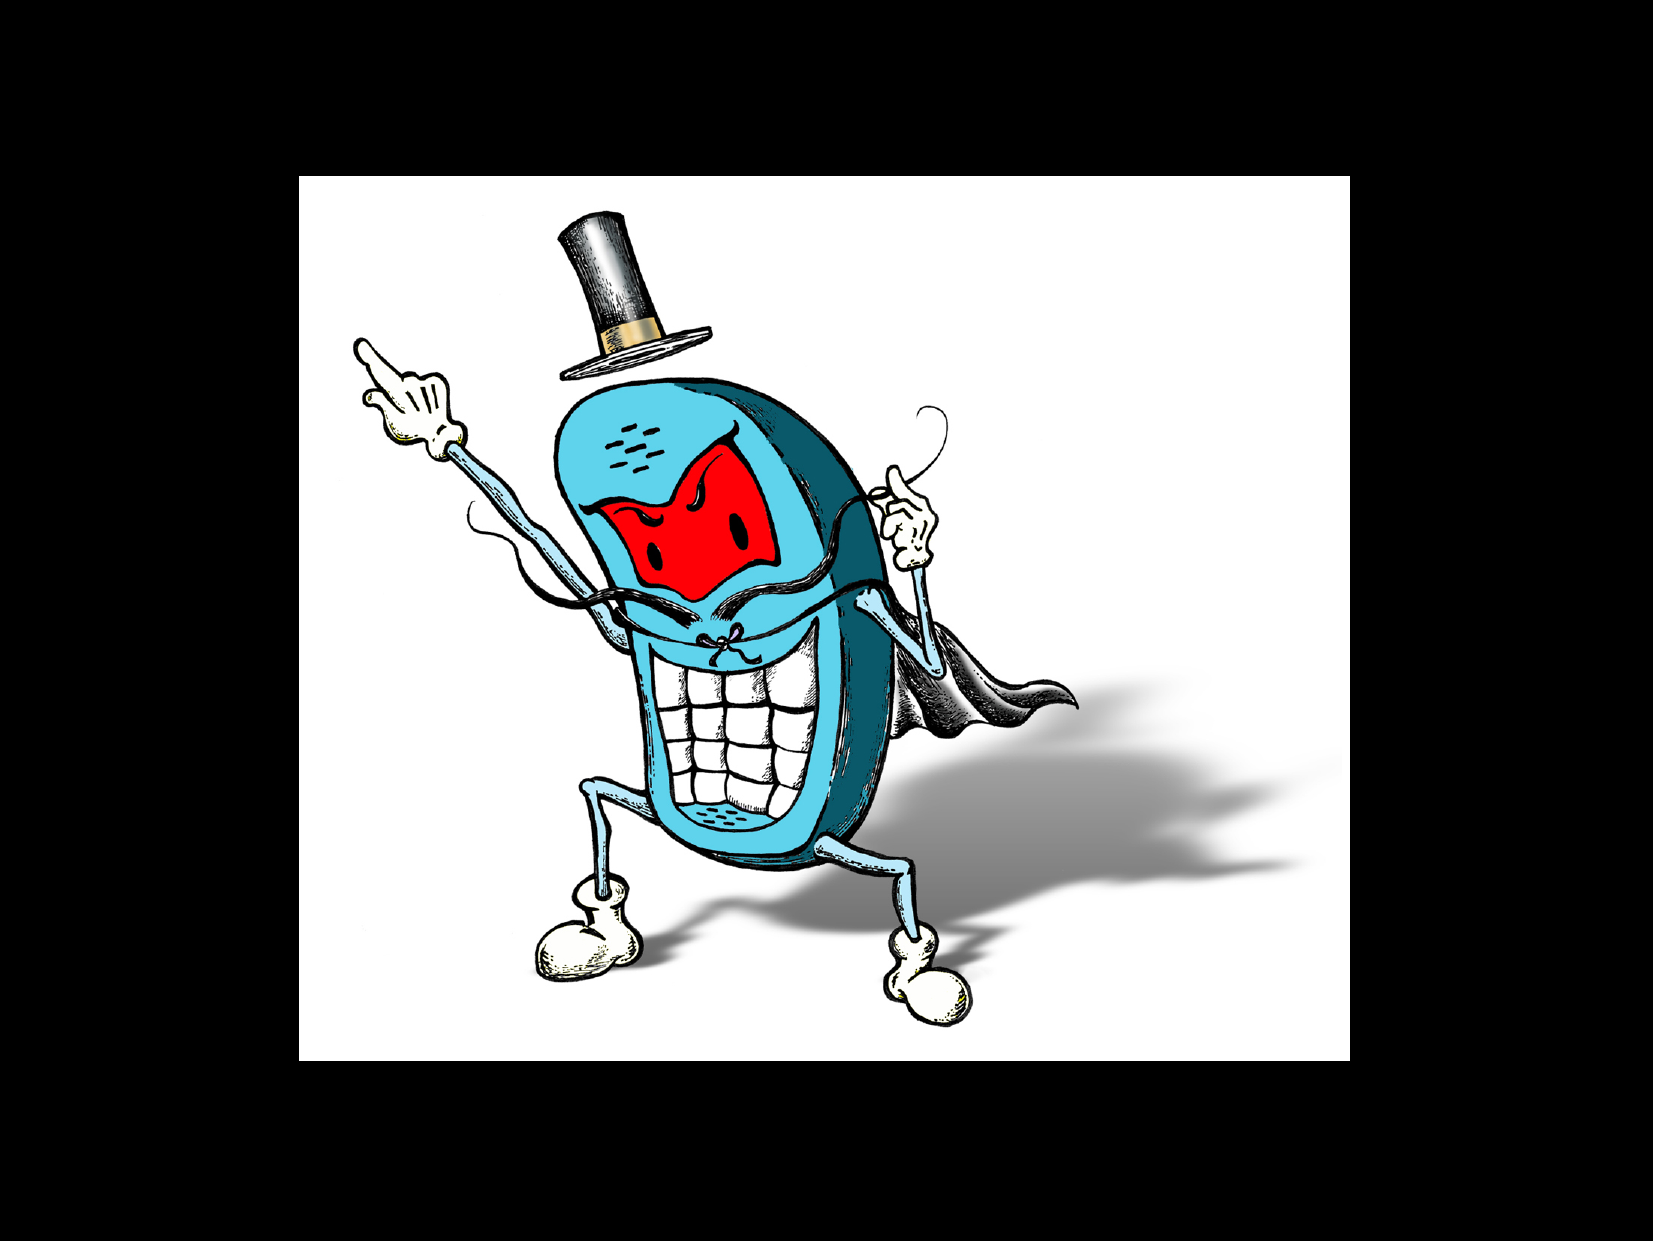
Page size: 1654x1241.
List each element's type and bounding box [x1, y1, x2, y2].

picture [299, 176, 1350, 1061]
